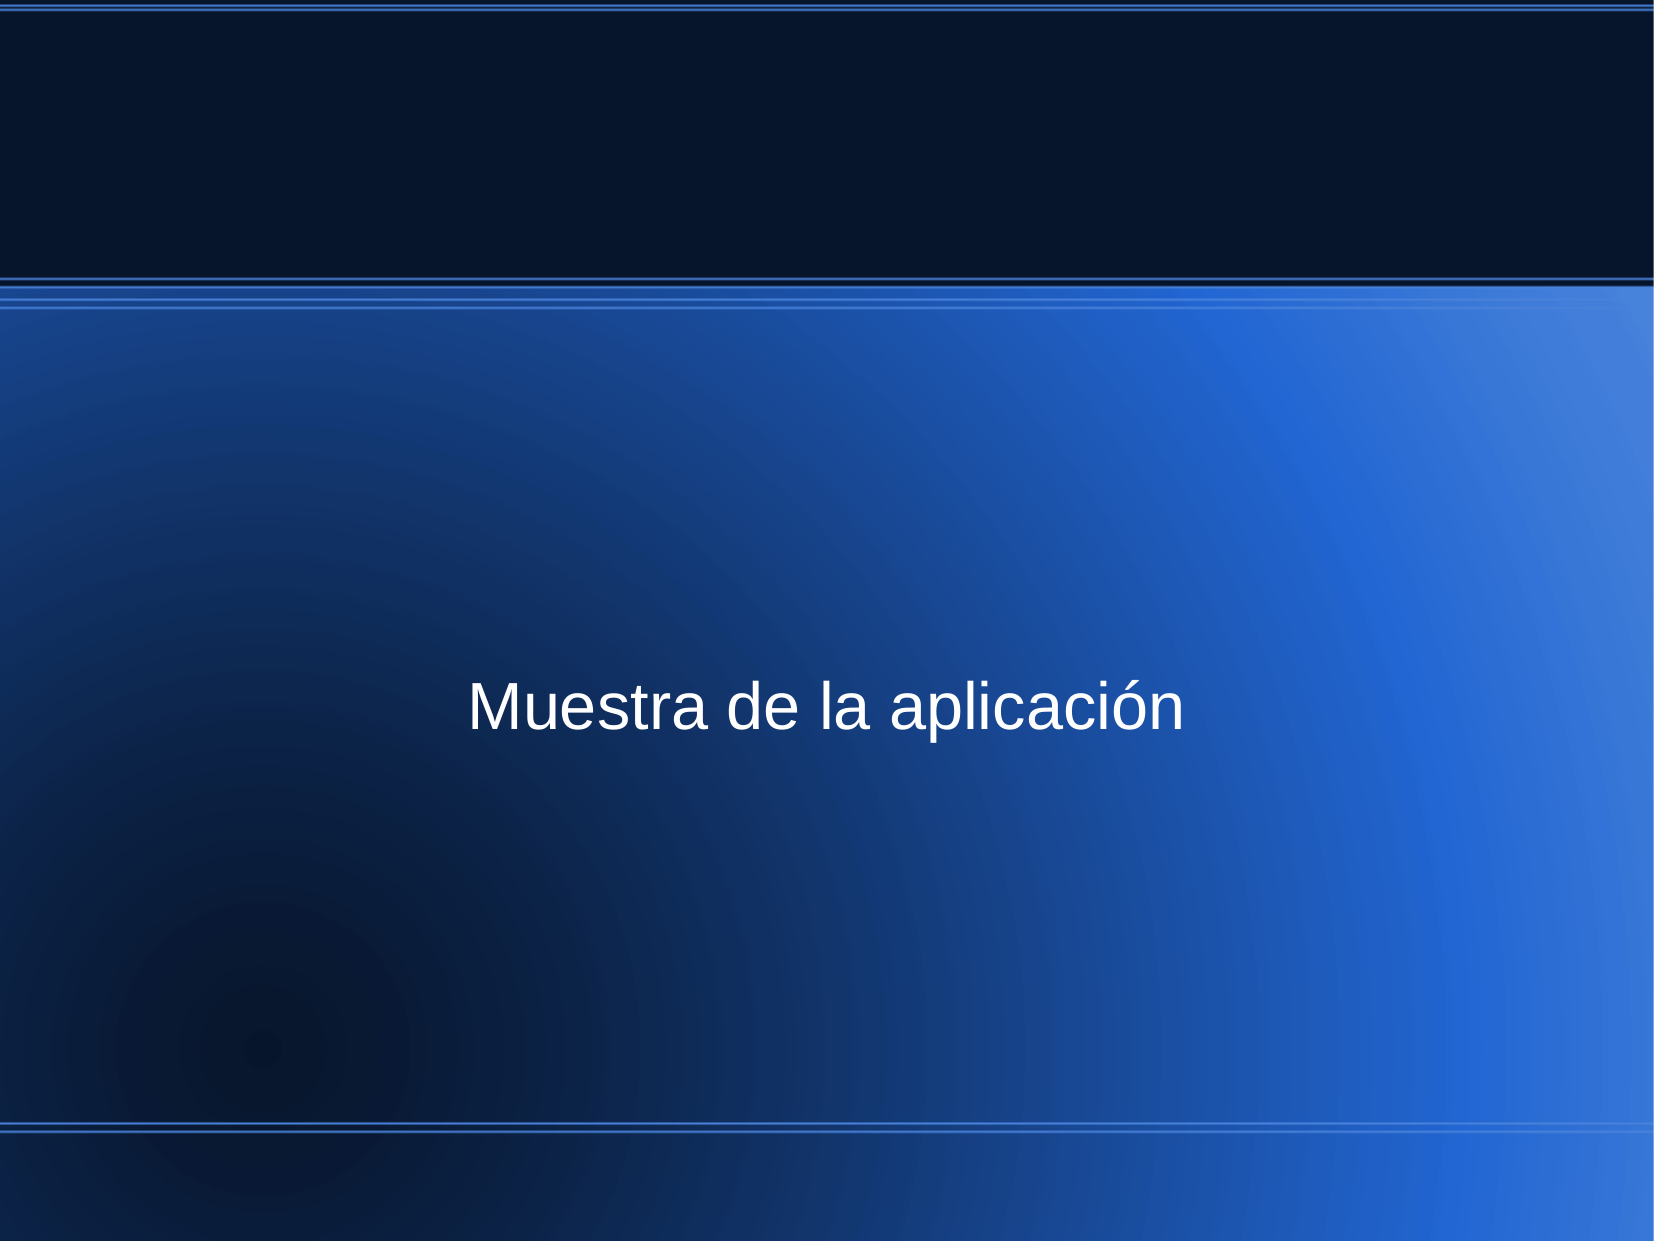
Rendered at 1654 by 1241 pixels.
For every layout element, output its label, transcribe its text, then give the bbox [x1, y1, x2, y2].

picture [0, 0, 1654, 1241]
subtitle Muestra de la aplicación [82, 355, 1571, 1058]
